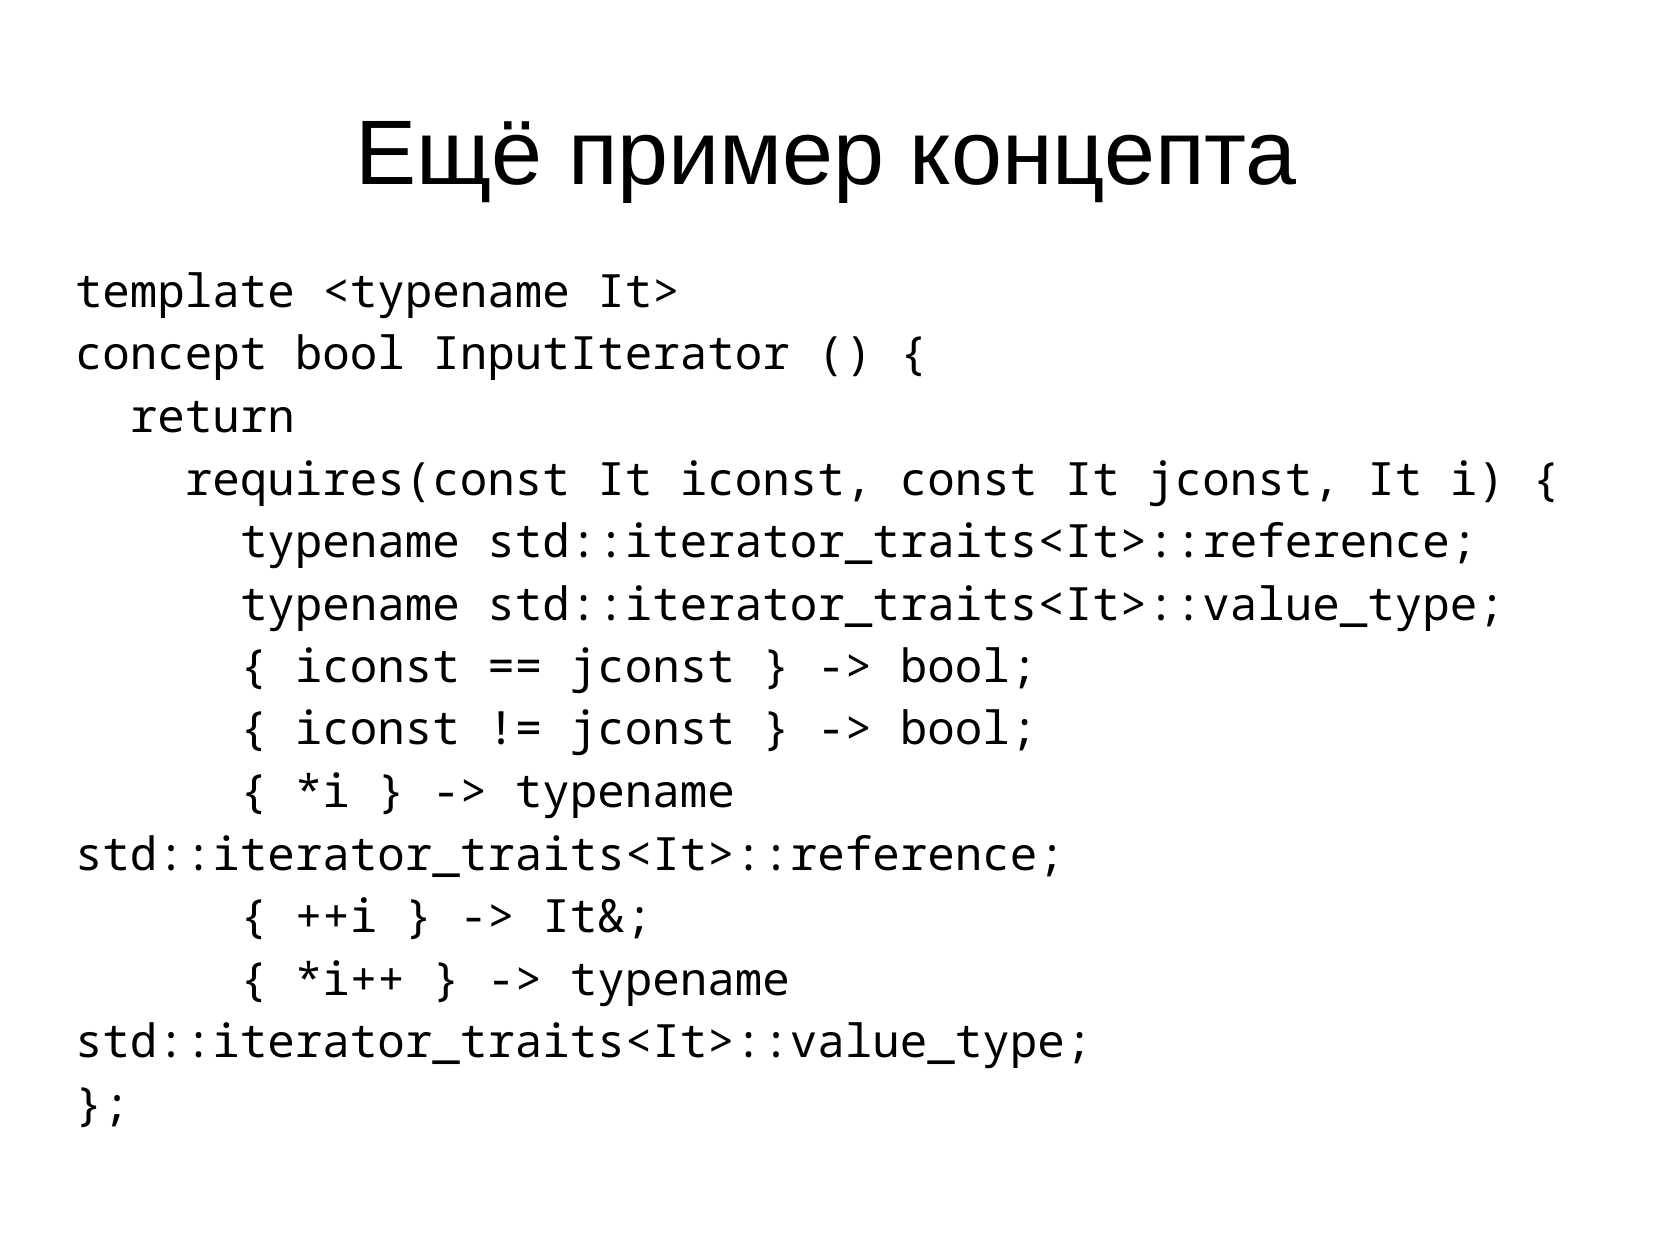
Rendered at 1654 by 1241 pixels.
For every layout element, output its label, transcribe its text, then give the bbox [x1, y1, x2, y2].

subtitle template <typename It> concept bool InputIterator () { return requires(const It iconst, const It jconst, It i) { typename std::iterator_traits<It>::reference; typename std::iterator_traits<It>::value_type; { iconst == jconst } -> bool; { iconst != jconst } -> bool; { *i } -> typename std::iterator_traits<It>::reference; { ++i } -> It&; { *i++ } -> typename std::iterator_traits<It>::value_type; }; [75, 330, 1624, 1063]
title Ещё пример концепта [82, 49, 1571, 257]
